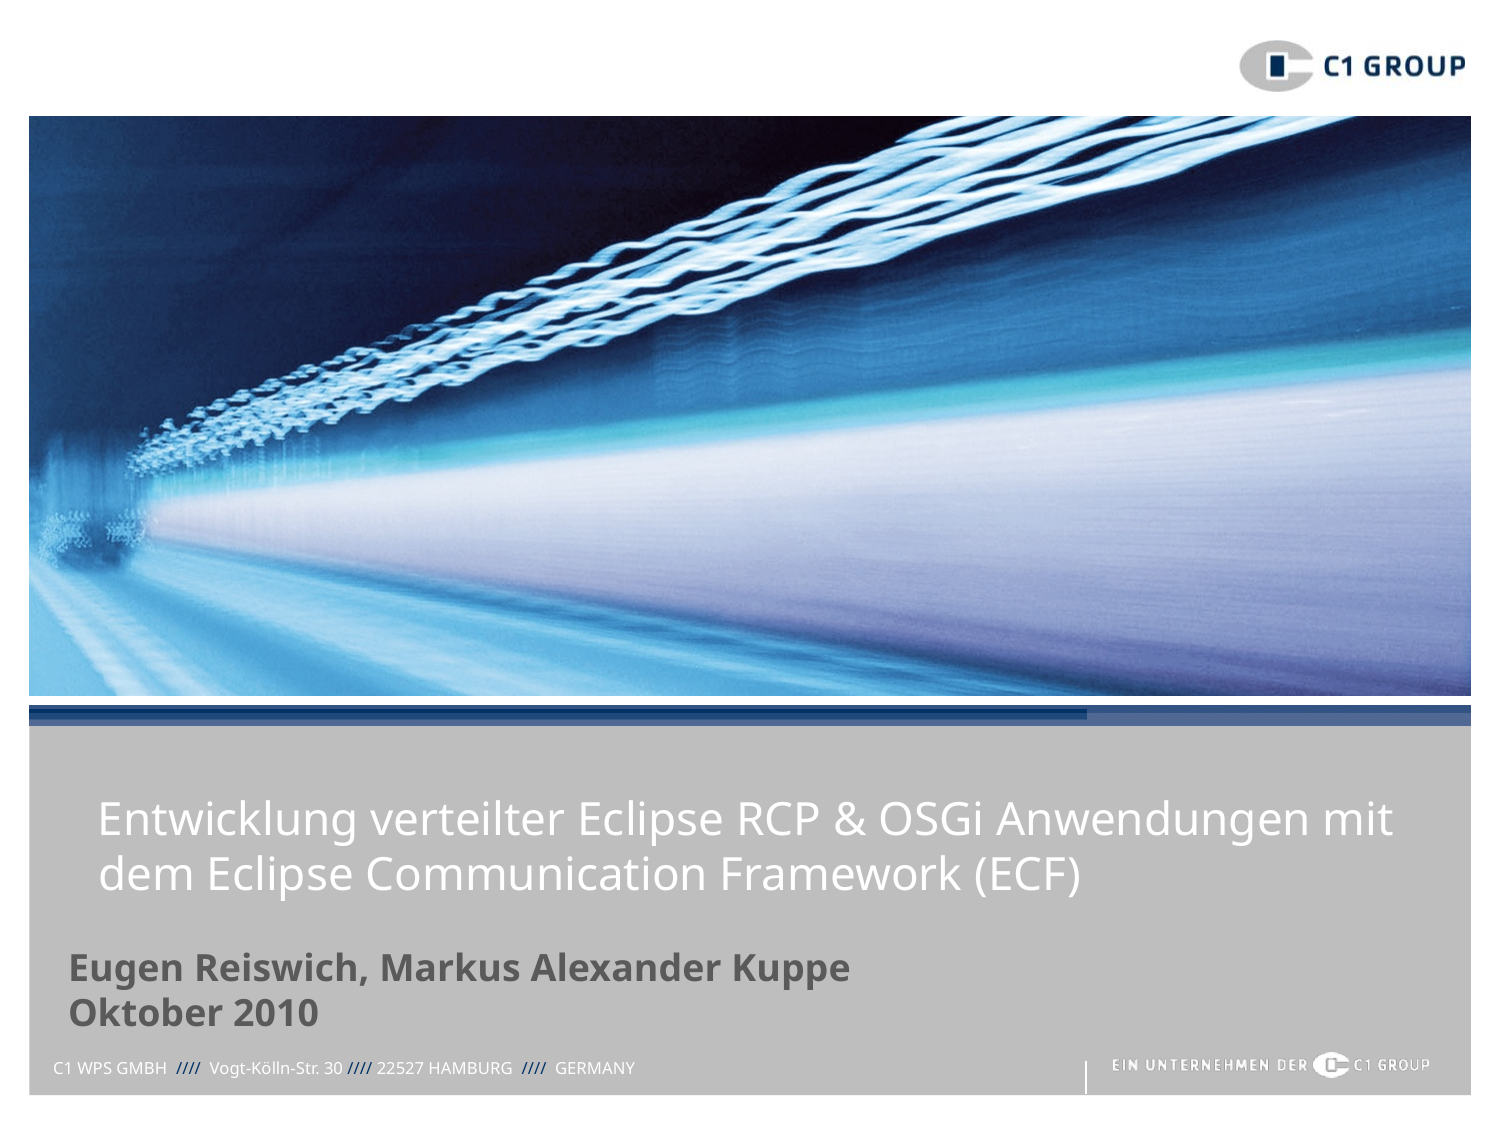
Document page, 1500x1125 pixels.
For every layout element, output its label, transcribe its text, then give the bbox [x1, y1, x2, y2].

picture [29, 705, 1471, 726]
picture [29, 116, 1471, 696]
picture [1113, 1052, 1429, 1078]
title Entwicklung verteilter Eclipse RCP & OSGi Anwendungen mit dem Eclipse Communication Framework (ECF) [53, 774, 1471, 885]
text_box Eugen Reiswich, Markus Alexander Kuppe Oktober 2010 [53, 928, 1471, 1031]
picture [1239, 40, 1465, 92]
